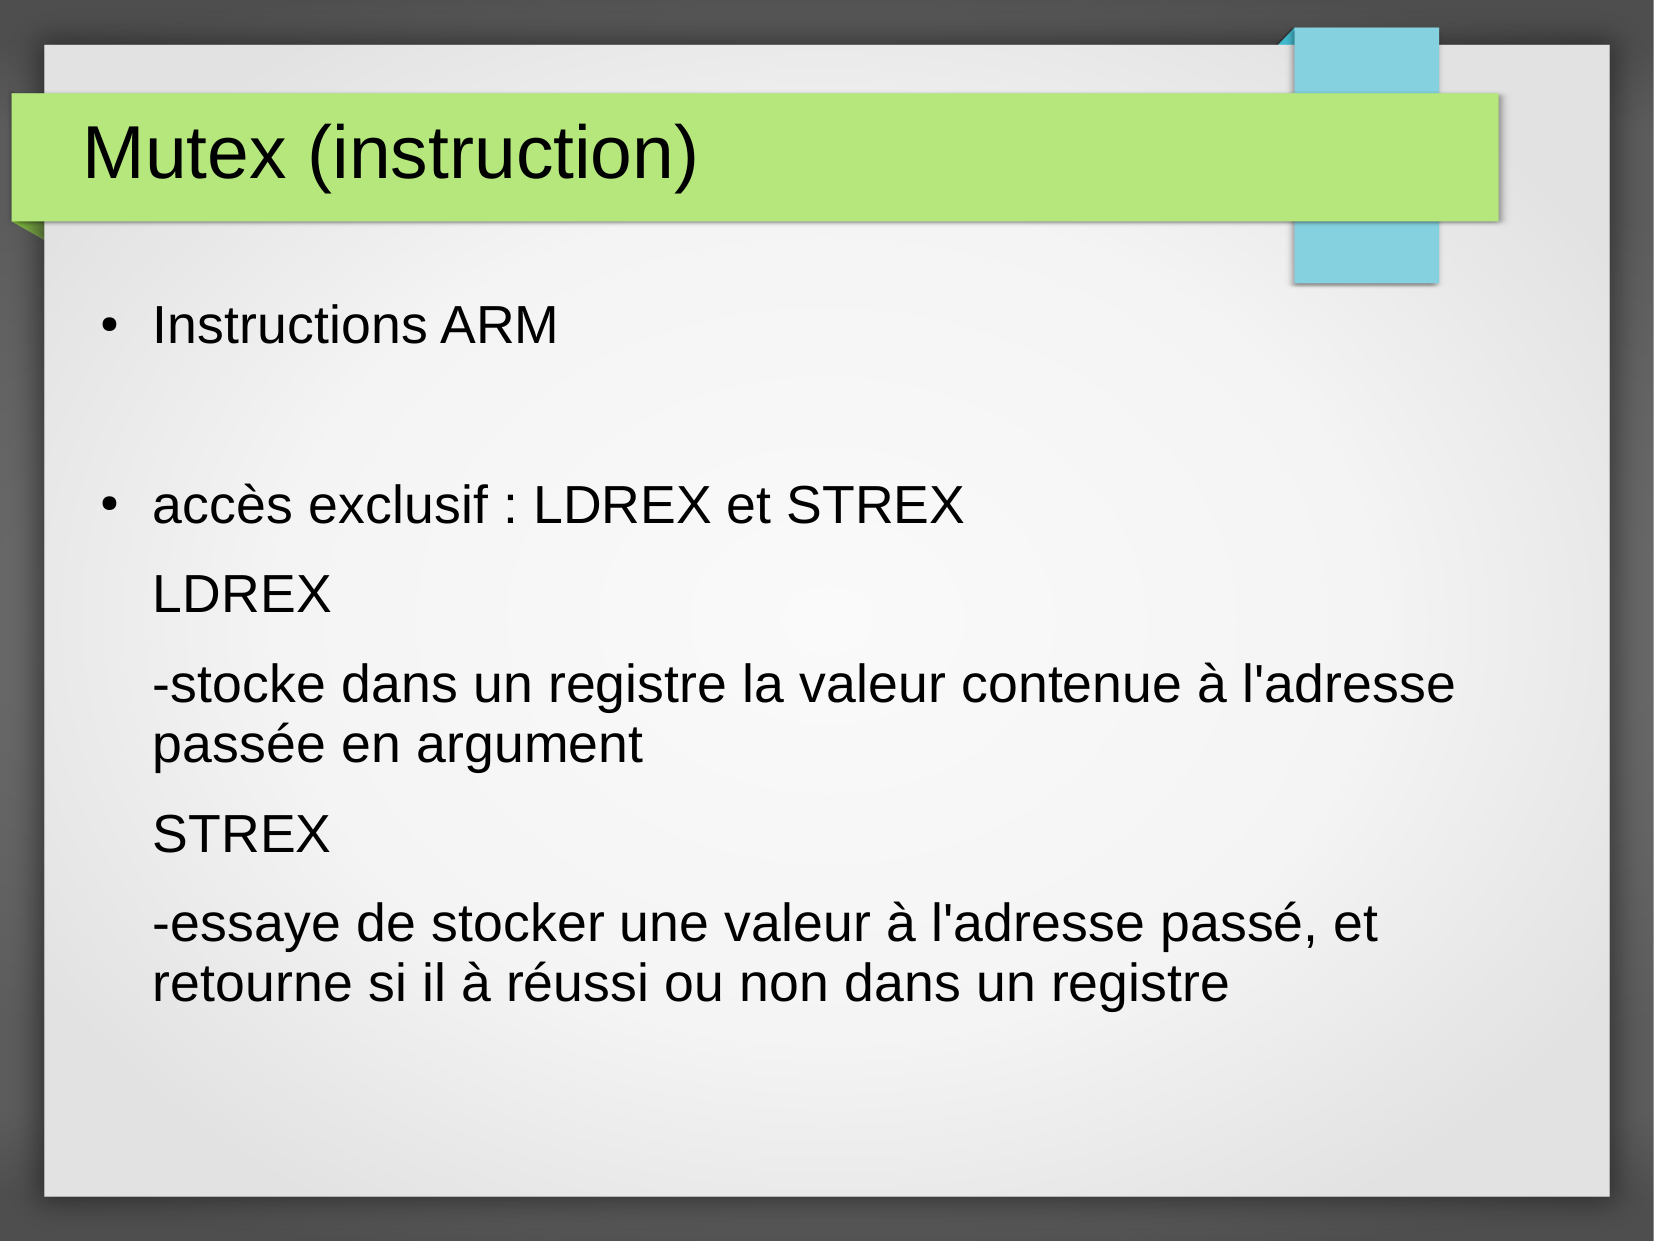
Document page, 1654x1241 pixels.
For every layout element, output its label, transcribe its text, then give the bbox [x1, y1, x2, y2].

list Instructions ARM accès exclusif : LDREX et STREX LDREX -stocke dans un registre la valeur contenue à l'adresse passée en argument STREX -essaye de stocker une valeur à l'adresse passé, et retourne si il à réussi ou non dans un registre [82, 295, 1571, 1015]
title Mutex (instruction) [82, 49, 1571, 257]
picture [0, 0, 1654, 1241]
